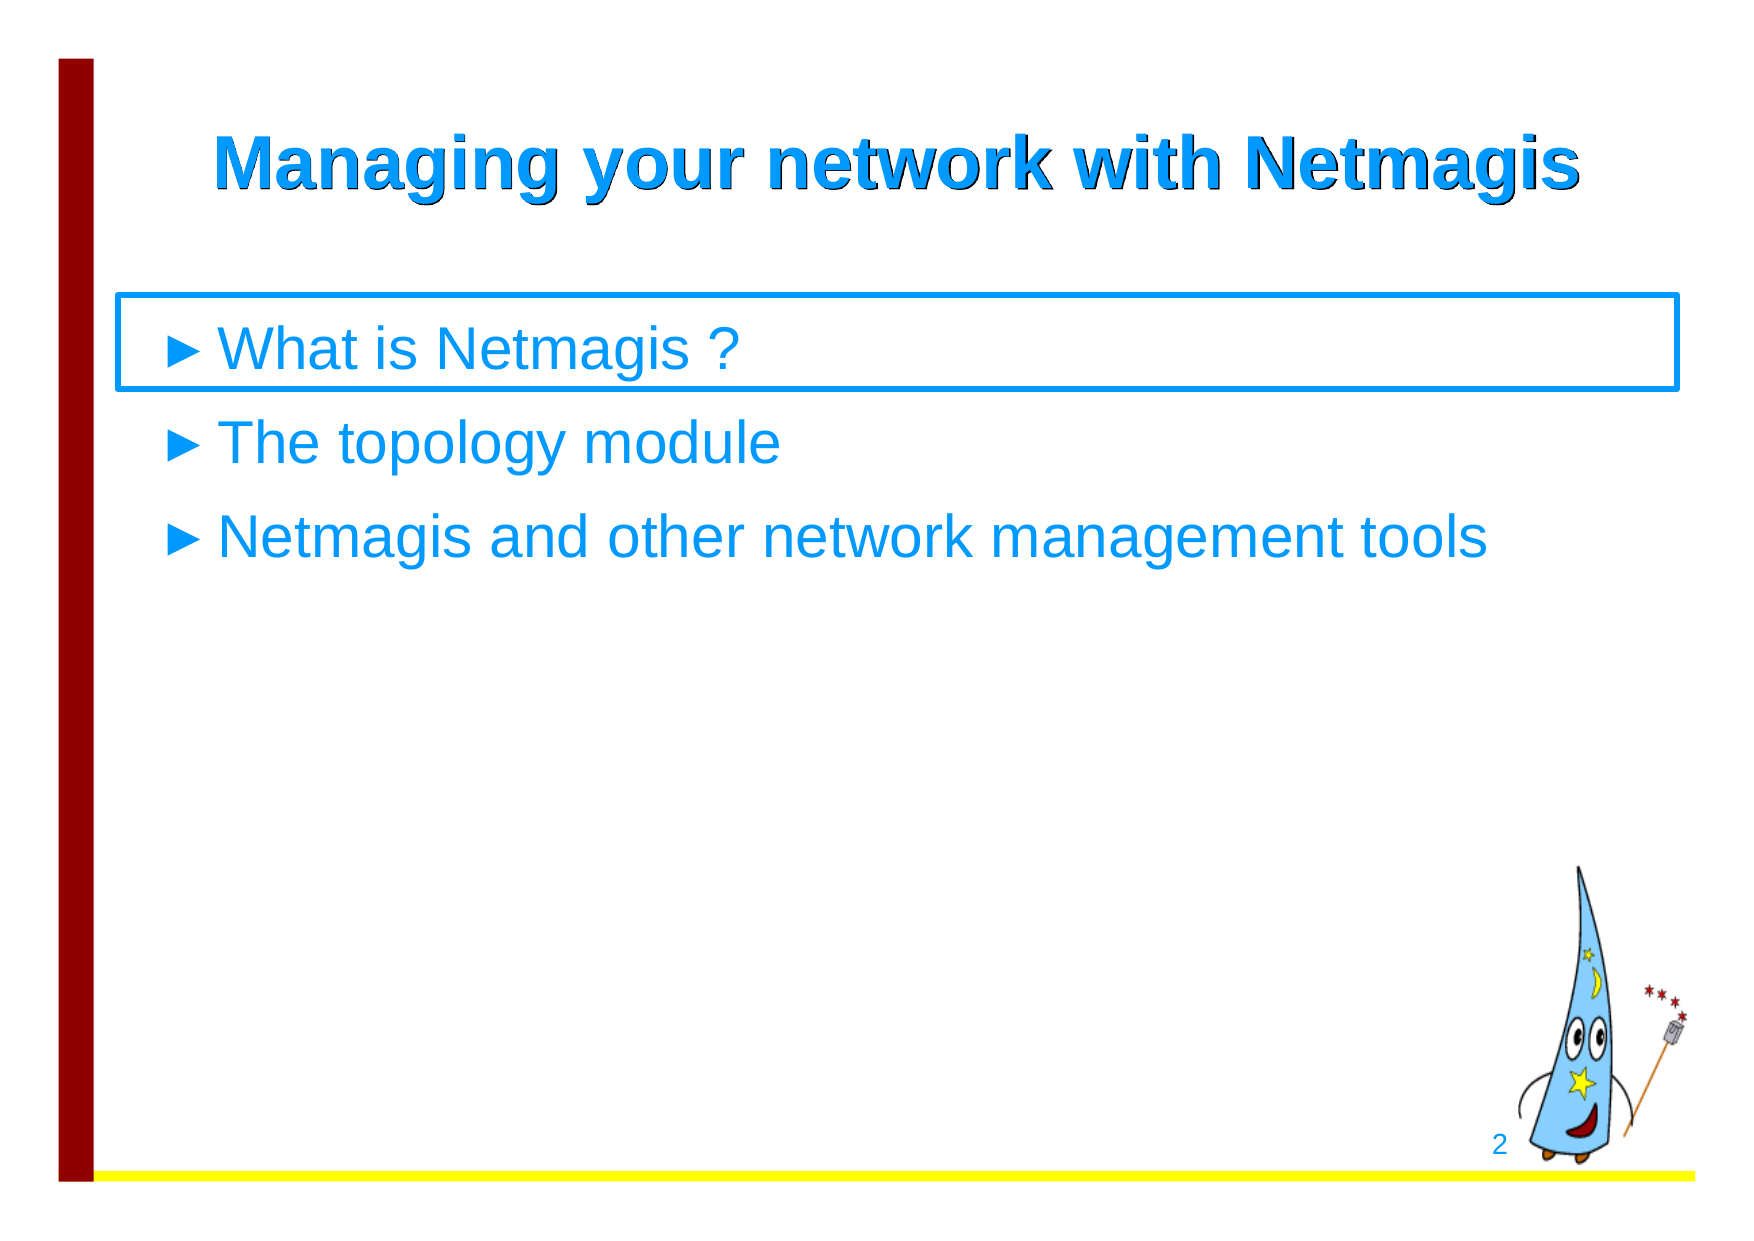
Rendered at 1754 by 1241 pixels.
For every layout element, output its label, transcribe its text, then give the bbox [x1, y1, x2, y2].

title Managing your network with Netmagis [152, 74, 1643, 252]
list What is Netmagis ? The topology module Netmagis and other network management tools [140, 315, 1614, 386]
picture [1518, 865, 1687, 1165]
list What is Netmagis ? The topology module Netmagis and other network management tools [140, 392, 1614, 1134]
